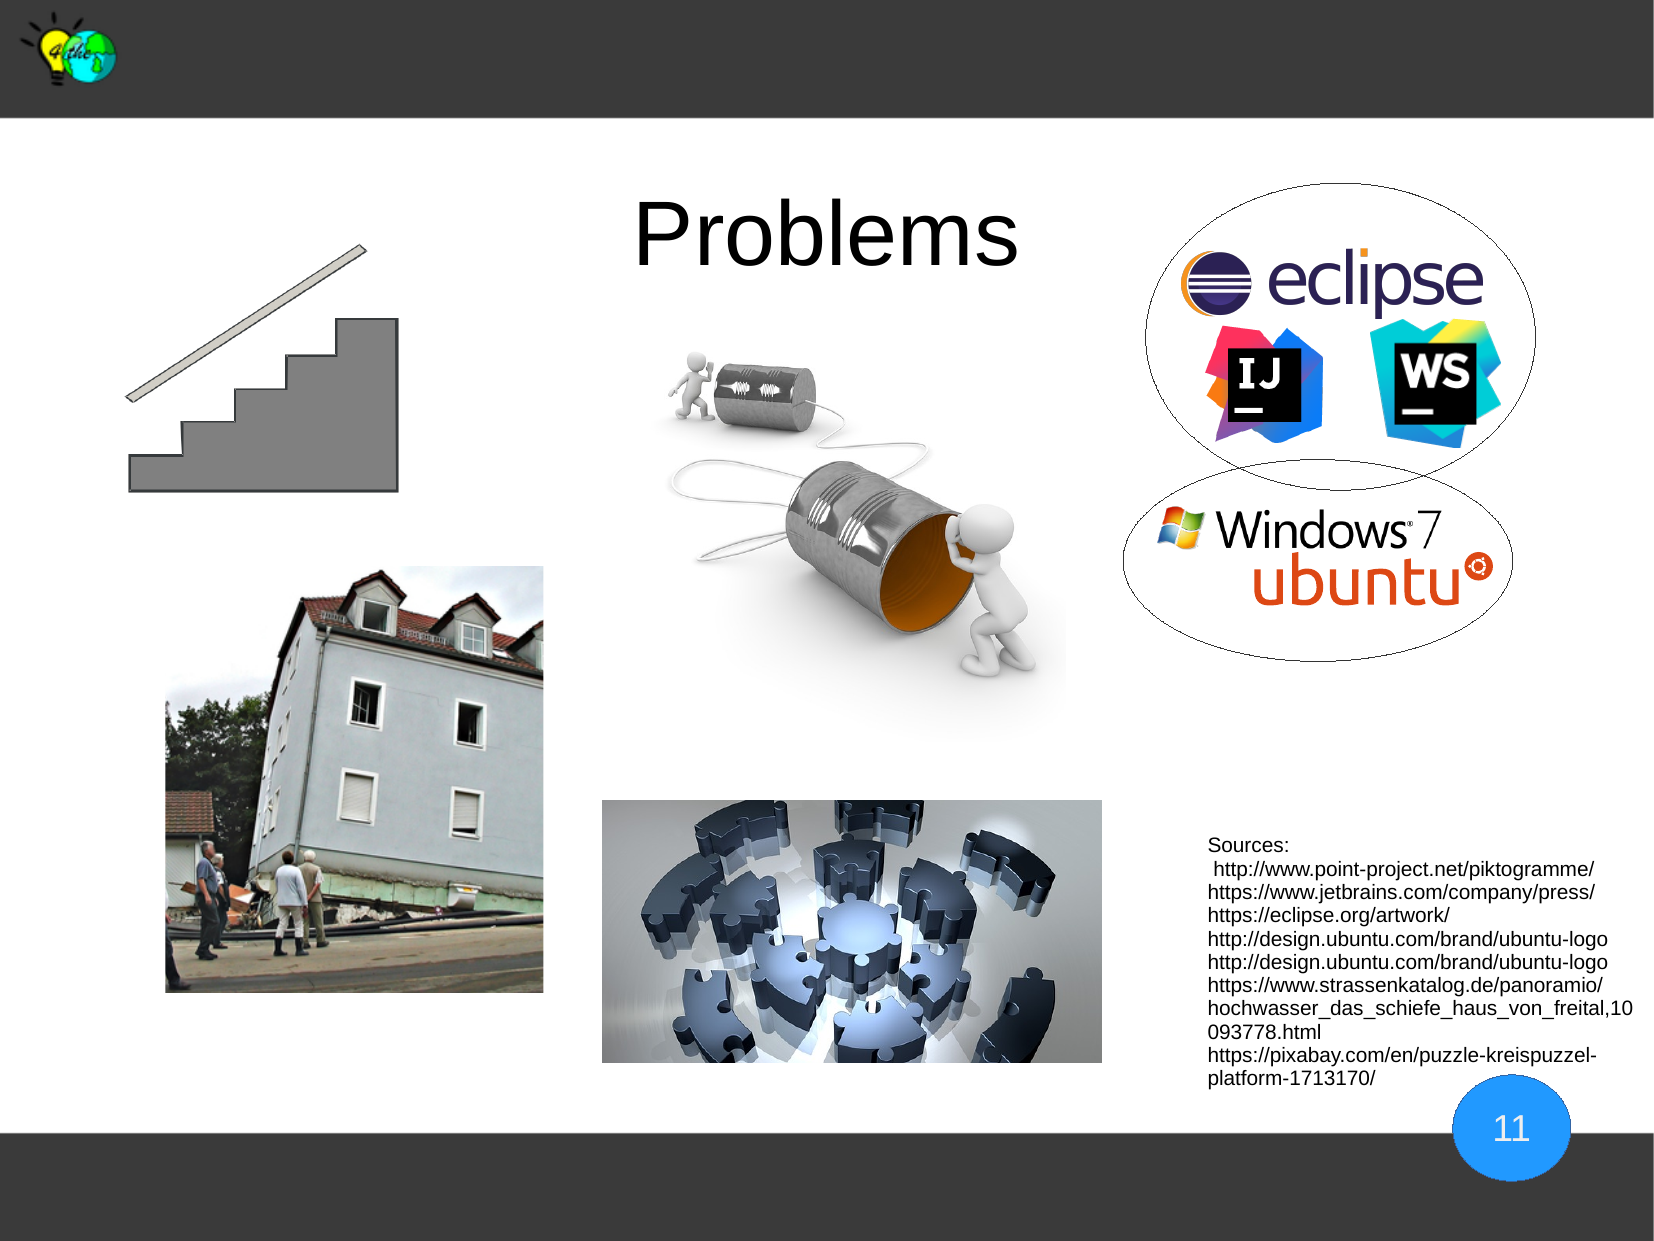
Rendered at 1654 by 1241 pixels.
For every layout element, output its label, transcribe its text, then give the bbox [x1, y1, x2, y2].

picture [602, 800, 1102, 1063]
text_box Sources: http://www.point-project.net/piktogramme/ https://www.jetbrains.com/company/press/ https://eclipse.org/artwork/ http://design.ubuntu.com/brand/ubuntu-logo http://design.ubuntu.com/brand/ubuntu-logo https://www.strassenkatalog.de/panoramio/hochwasser_das_schiefe_haus_von_freital,10093778.html https://pixabay.com/en/puzzle-kreispuzzel-platform-1713170/ [1192, 826, 1654, 1241]
title Problems [82, 129, 1571, 337]
picture [1151, 490, 1543, 668]
text_box [82, 343, 1571, 1099]
picture [165, 566, 544, 993]
picture [0, 0, 1654, 1241]
picture [1146, 248, 1535, 448]
